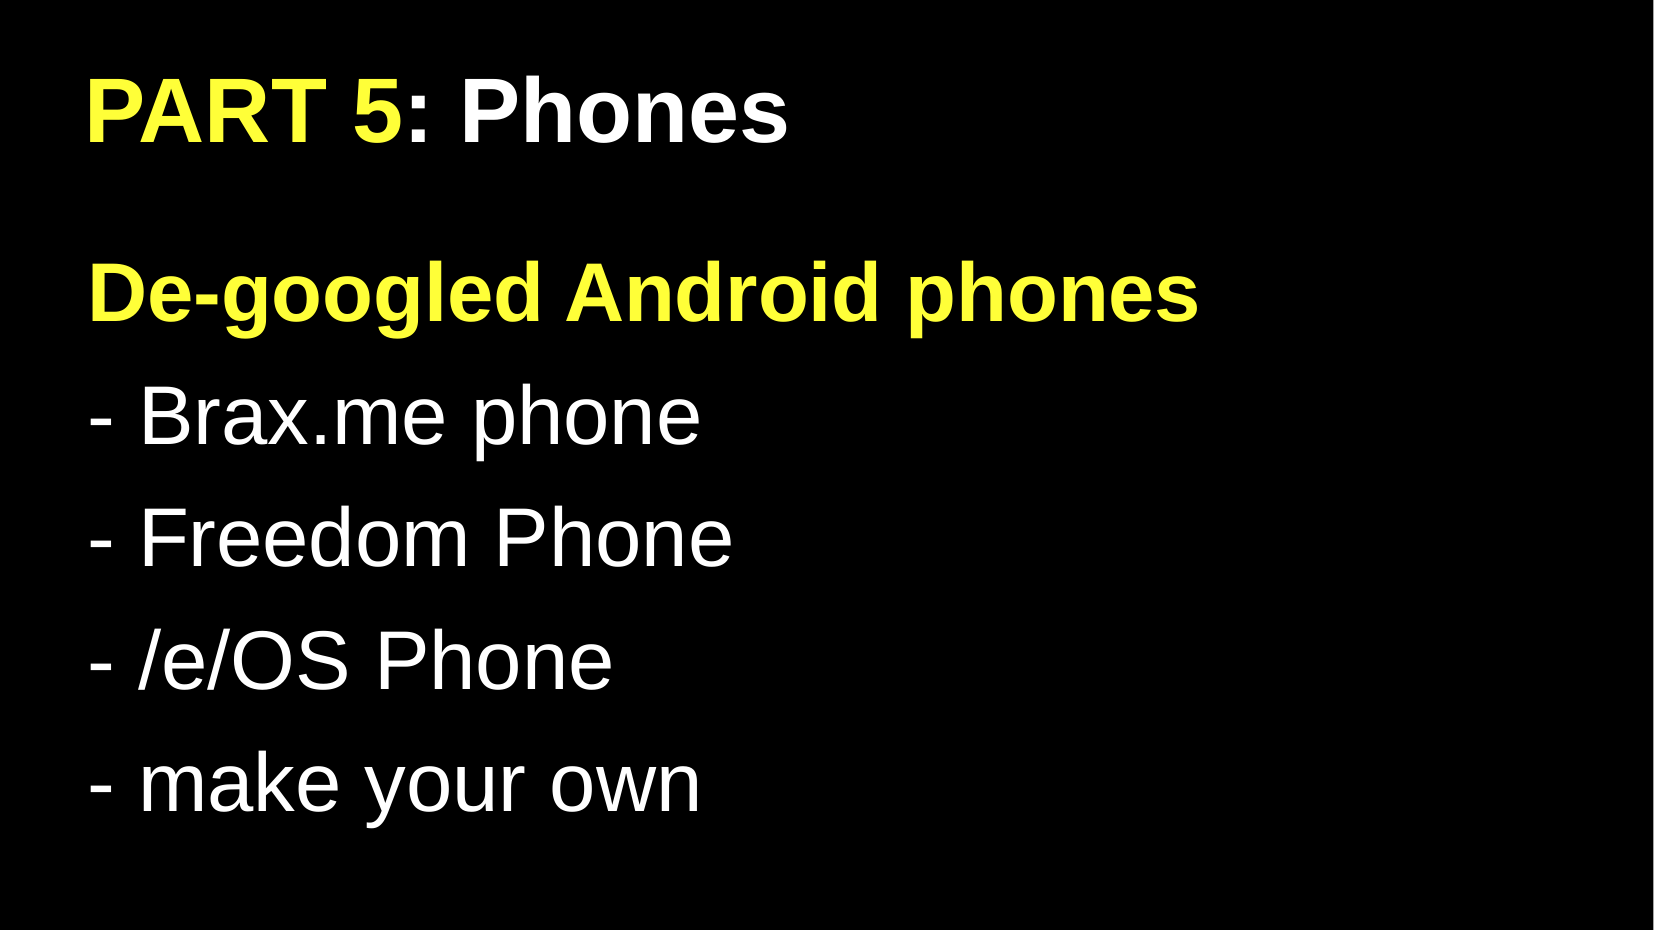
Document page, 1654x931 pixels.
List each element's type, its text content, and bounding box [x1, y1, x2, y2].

list De-googled Android phones - Brax.me phone - Freedom Phone - /e/OS Phone - make your own [87, 124, 1573, 901]
title PART 5: Phones [84, 56, 1561, 166]
